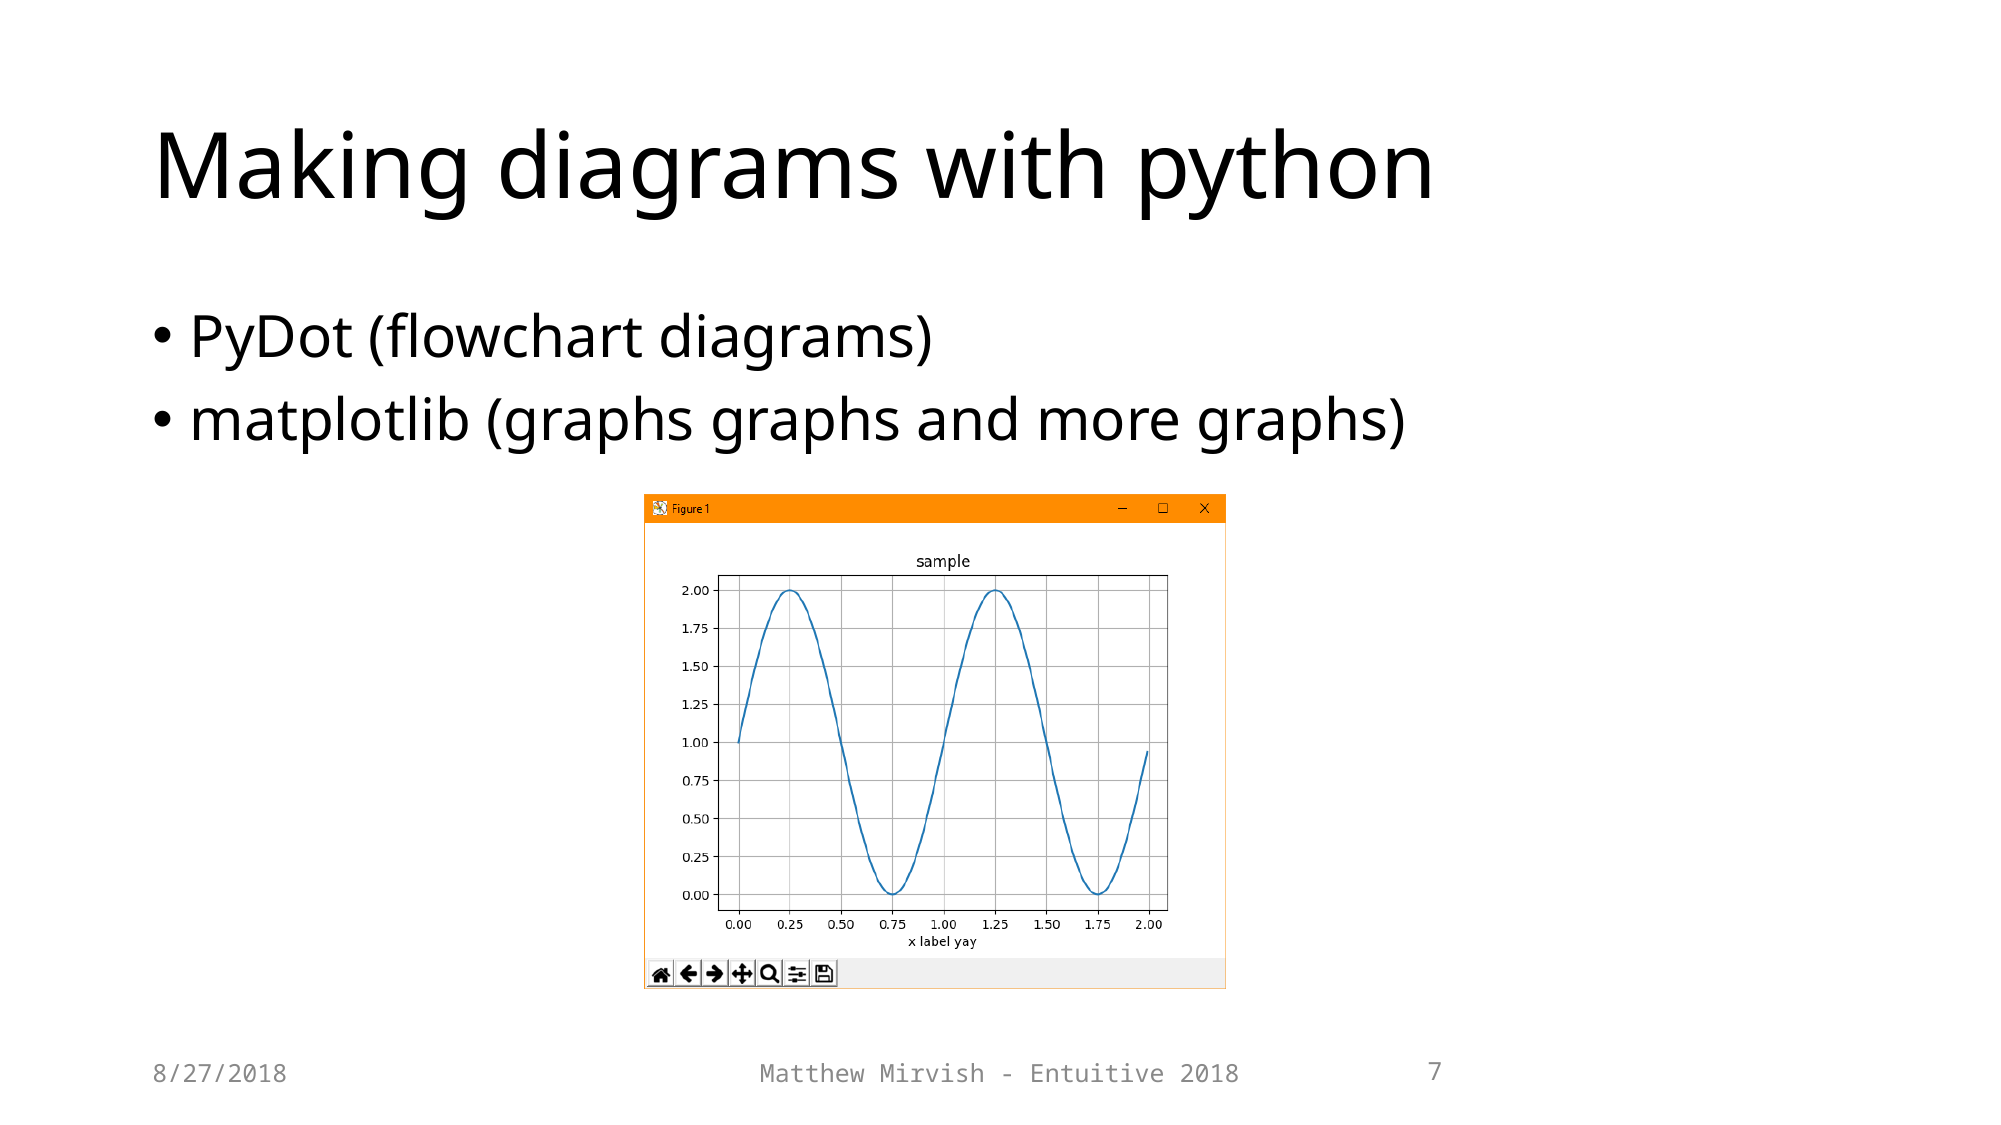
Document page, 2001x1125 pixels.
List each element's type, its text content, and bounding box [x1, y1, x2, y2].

text_box 8/27/2018 [137, 1042, 588, 1103]
text_box 7 [1412, 1042, 1863, 1103]
text_box Matthew Mirvish - Entuitive 2018 [662, 1042, 1338, 1103]
title Making diagrams with python [137, 59, 1863, 278]
list PyDot (flowchart diagrams) matplotlib (graphs graphs and more graphs) [137, 299, 1863, 1014]
picture [644, 494, 1226, 990]
